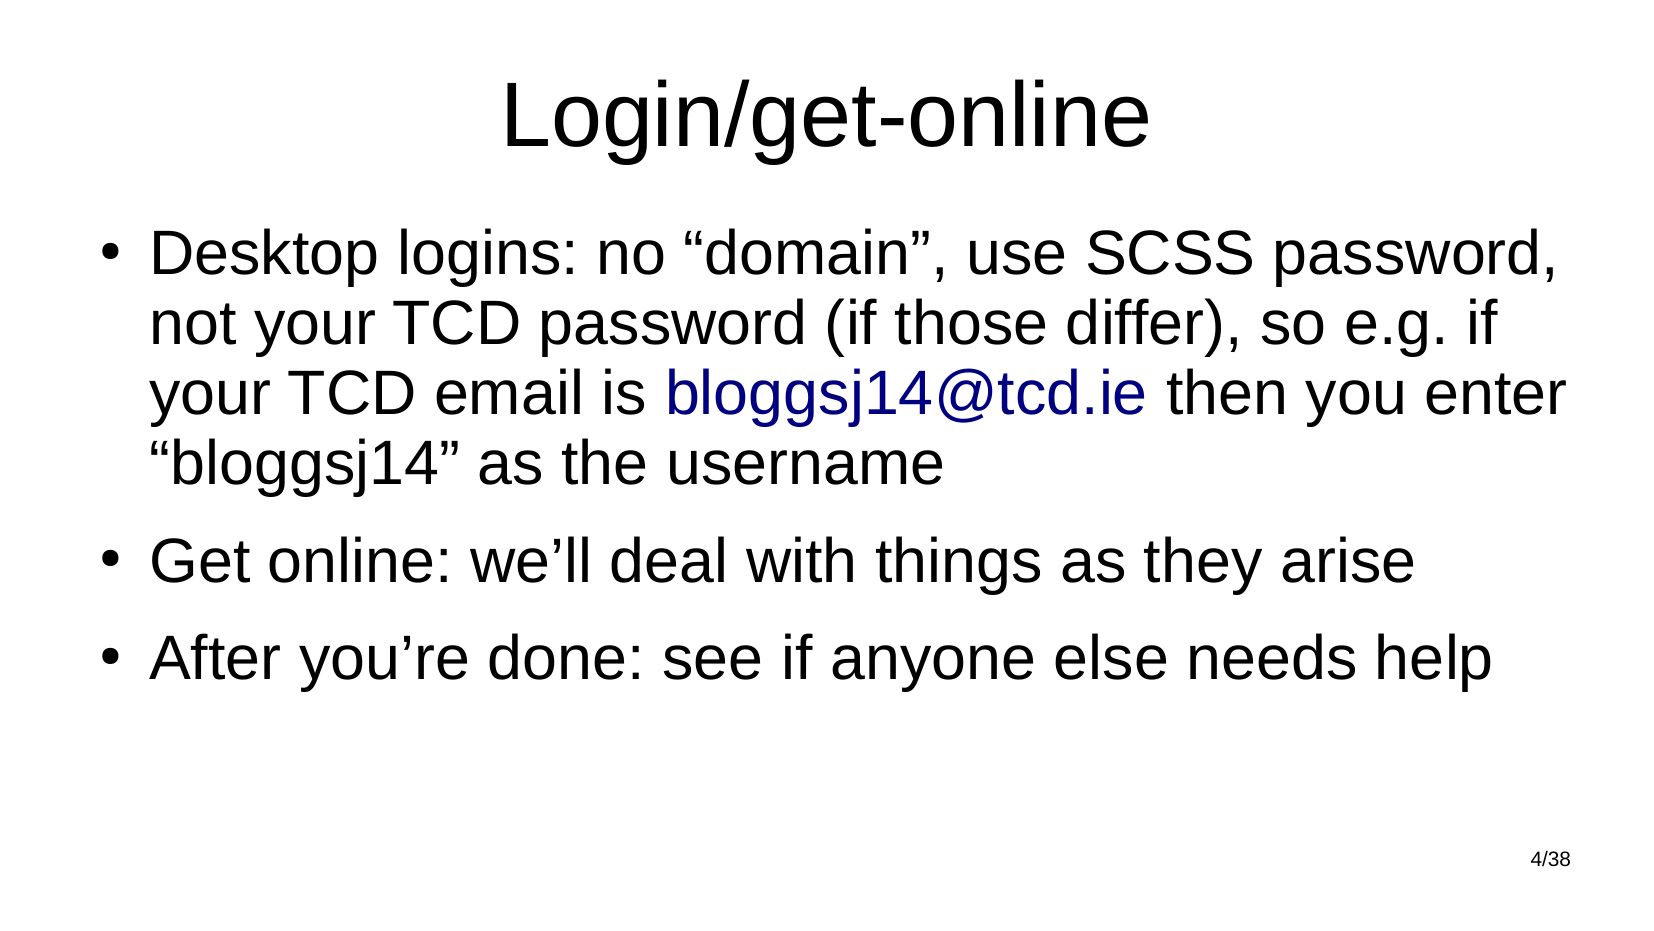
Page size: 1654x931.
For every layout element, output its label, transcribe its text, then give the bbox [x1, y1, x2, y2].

list Desktop logins: no “domain”, use SCSS password, not your TCD password (if those differ), so e.g. if your TCD email is bloggsj14@tcd.ie then you enter “bloggsj14” as the username Get online: we’ll deal with things as they arise After you’re done: see if anyone else needs help [82, 217, 1571, 758]
title Login/get-online [82, 37, 1571, 193]
